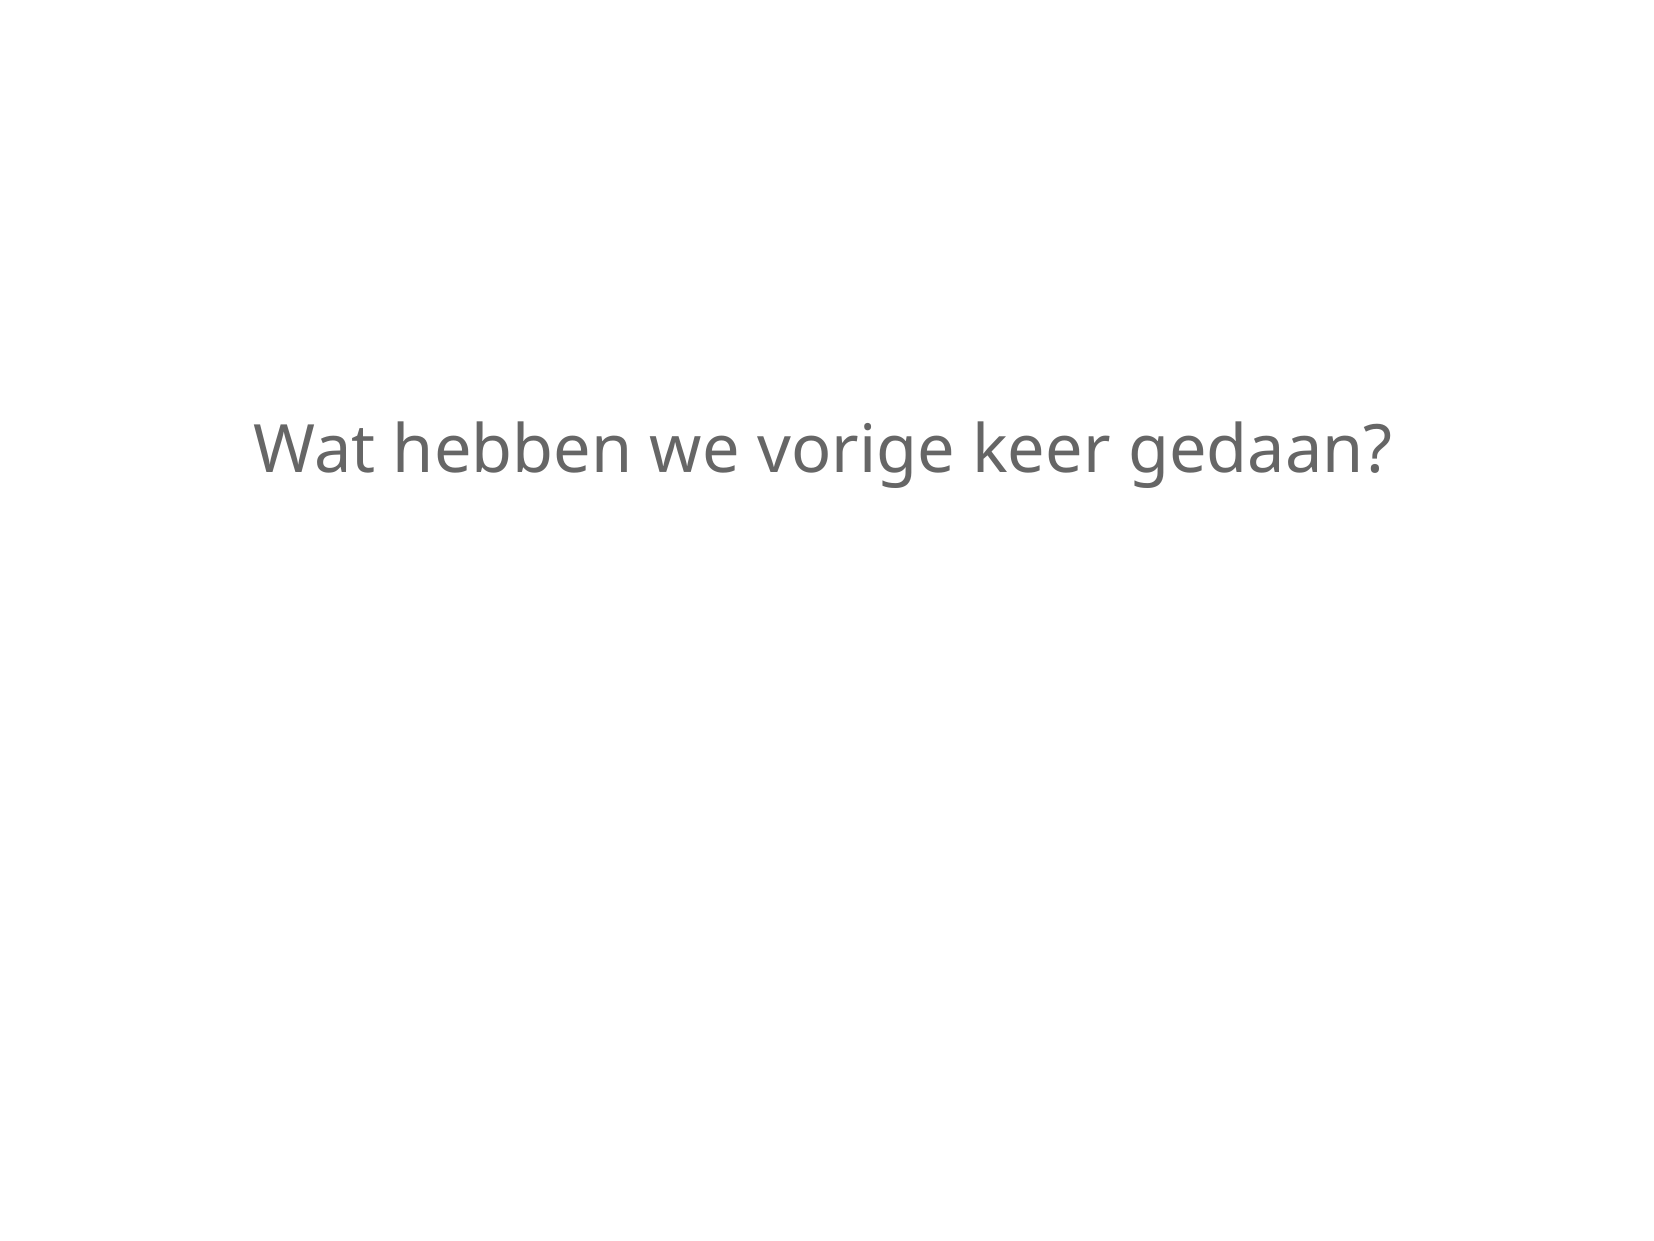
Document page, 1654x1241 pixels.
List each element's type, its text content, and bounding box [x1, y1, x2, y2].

subtitle Wat hebben we vorige keer gedaan? [129, 153, 1518, 741]
